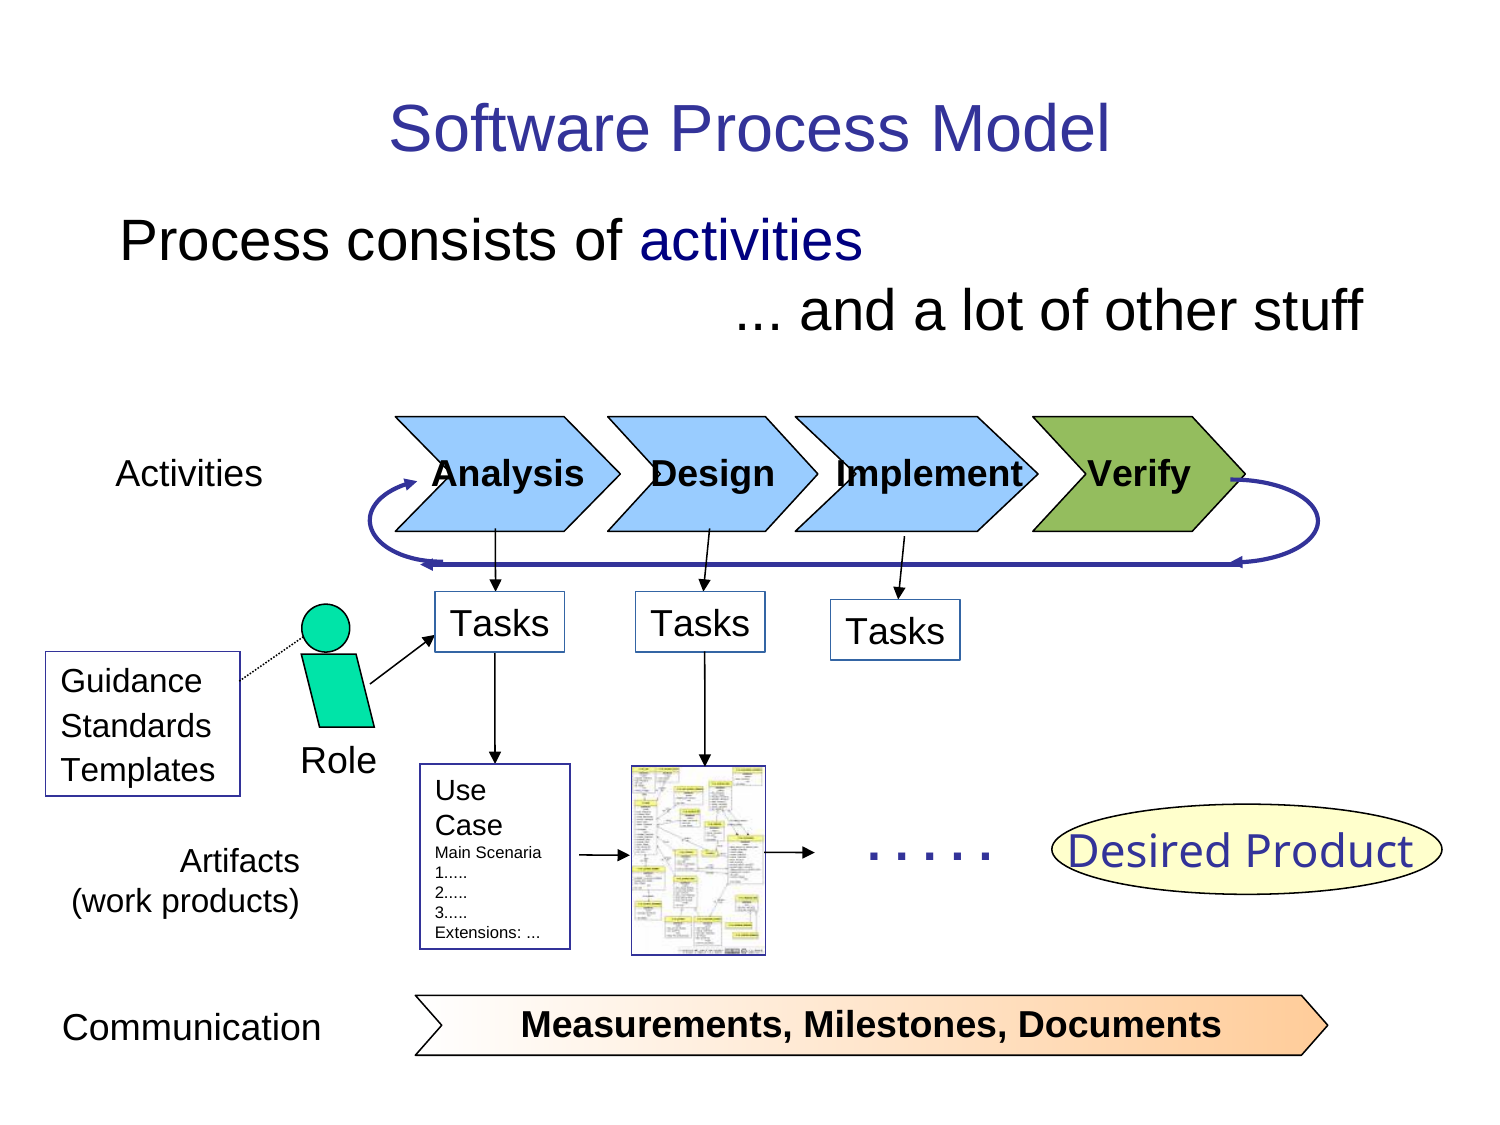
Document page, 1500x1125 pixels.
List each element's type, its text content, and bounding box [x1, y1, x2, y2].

text_box Communication [47, 995, 360, 1056]
text_box Use Case Main Scenaria 1..... 2..... 3..... Extensions: ... [420, 763, 571, 950]
text_box Guidance Standards Templates [45, 651, 241, 797]
text_box [1125, 804, 1369, 814]
text_box Activities [52, 441, 278, 503]
text_box Role [257, 728, 420, 789]
text_box Design [658, 464, 670, 482]
text_box . . . . . [852, 802, 1090, 878]
text_box Implement [795, 416, 1039, 532]
text_box Artifacts (work products) [29, 831, 316, 928]
text_box [1128, 885, 1366, 895]
text_box Tasks [635, 591, 766, 653]
text_box Desired Product [1051, 814, 1477, 885]
text_box Tasks [434, 591, 565, 653]
picture [632, 766, 765, 955]
text_box Measurements, Milestones, Documents [415, 995, 1328, 1056]
text_box Tasks [830, 599, 961, 660]
text_box Analysis [395, 416, 621, 532]
text_box Process consists of activities ... and a lot of other stuff [104, 195, 1381, 350]
text_box Design [607, 416, 818, 532]
text_box Verify [1032, 416, 1246, 532]
title Software Process Model [100, 30, 1400, 173]
